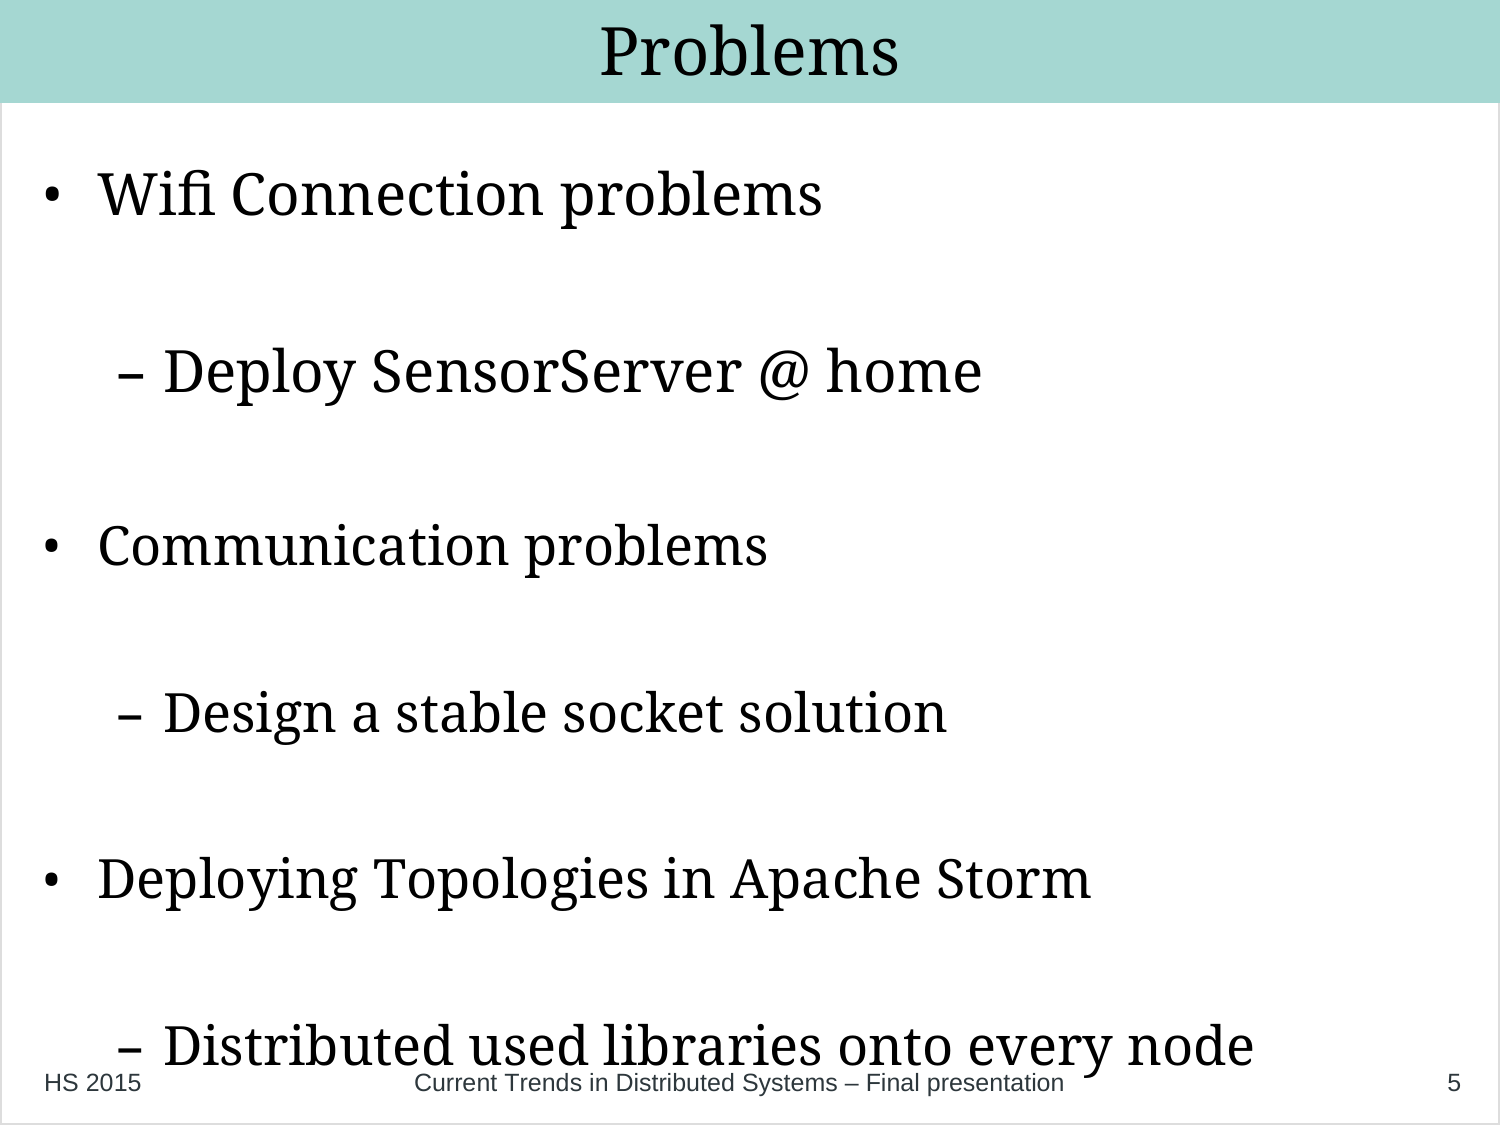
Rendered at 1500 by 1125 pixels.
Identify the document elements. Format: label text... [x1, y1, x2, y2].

title Problems [0, 0, 1500, 100]
list Wifi Connection problems Deploy SensorServer @ home Communication problems Design a stable socket solution Deploying Topologies in Apache Storm Distributed used libraries onto every node [26, 145, 1477, 1125]
